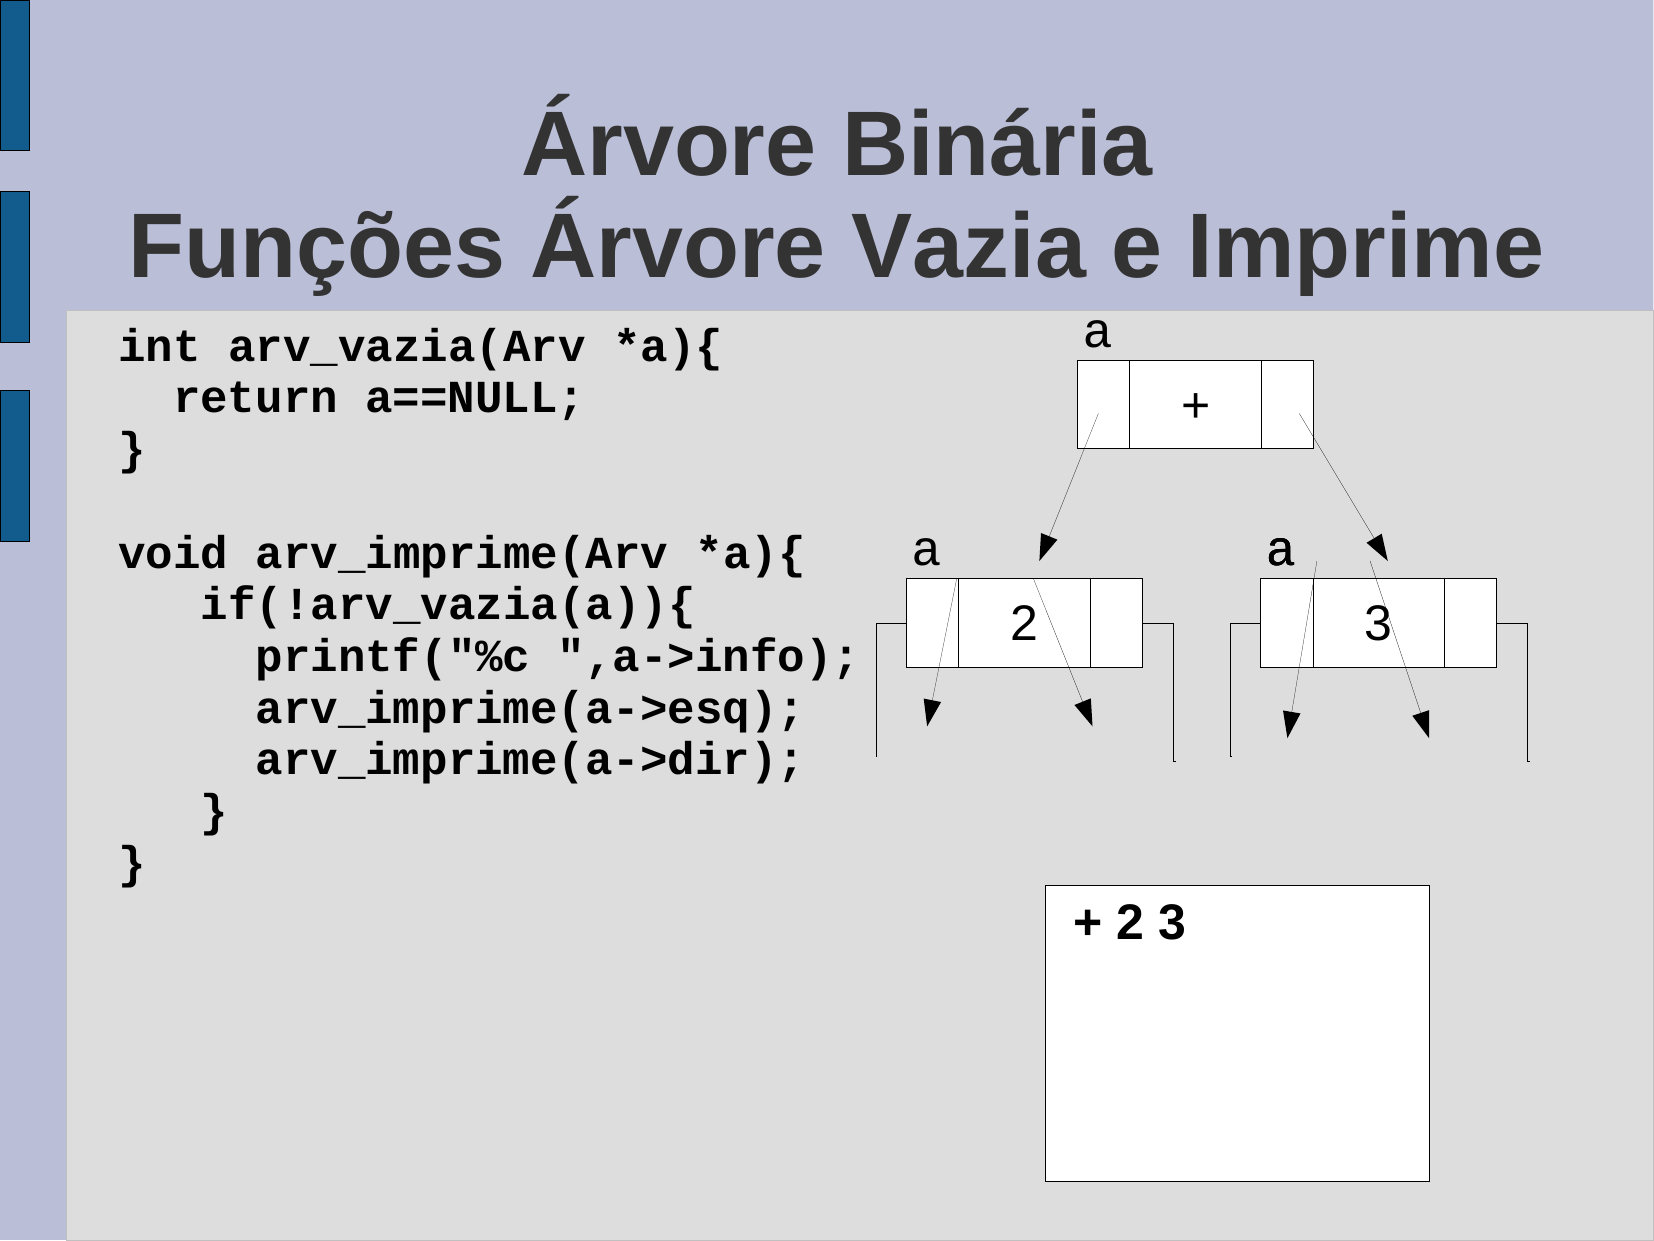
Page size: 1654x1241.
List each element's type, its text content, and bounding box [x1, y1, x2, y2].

text_box + 2 3 [1045, 885, 1430, 1182]
text_box [1300, 613, 1314, 668]
text_box a [911, 523, 1028, 613]
text_box a [1082, 305, 1199, 394]
text_box 3 [1314, 610, 1405, 668]
text_box [906, 578, 949, 668]
text_box [1090, 578, 1143, 668]
text_box 2 [959, 578, 1068, 668]
text_box + [1130, 360, 1261, 449]
text_box [1444, 578, 1497, 668]
title Árvore Binária Funções Árvore Vazia e Imprime [115, 91, 1560, 299]
text_box [1261, 360, 1314, 449]
text_box a [1265, 523, 1382, 613]
text_box 3 [1382, 578, 1444, 668]
text_box [1260, 578, 1308, 668]
text_box [940, 613, 959, 668]
text_box 2 [1034, 578, 1090, 668]
list int arv_vazia(Arv *a){ return a==NULL; } void arv_imprime(Arv *a){ if(!arv_vazia(a)){ printf("%c ",a->info); arv_imprime(a->esq); arv_imprime(a->dir); } } [118, 323, 1531, 947]
text_box [1077, 360, 1130, 449]
